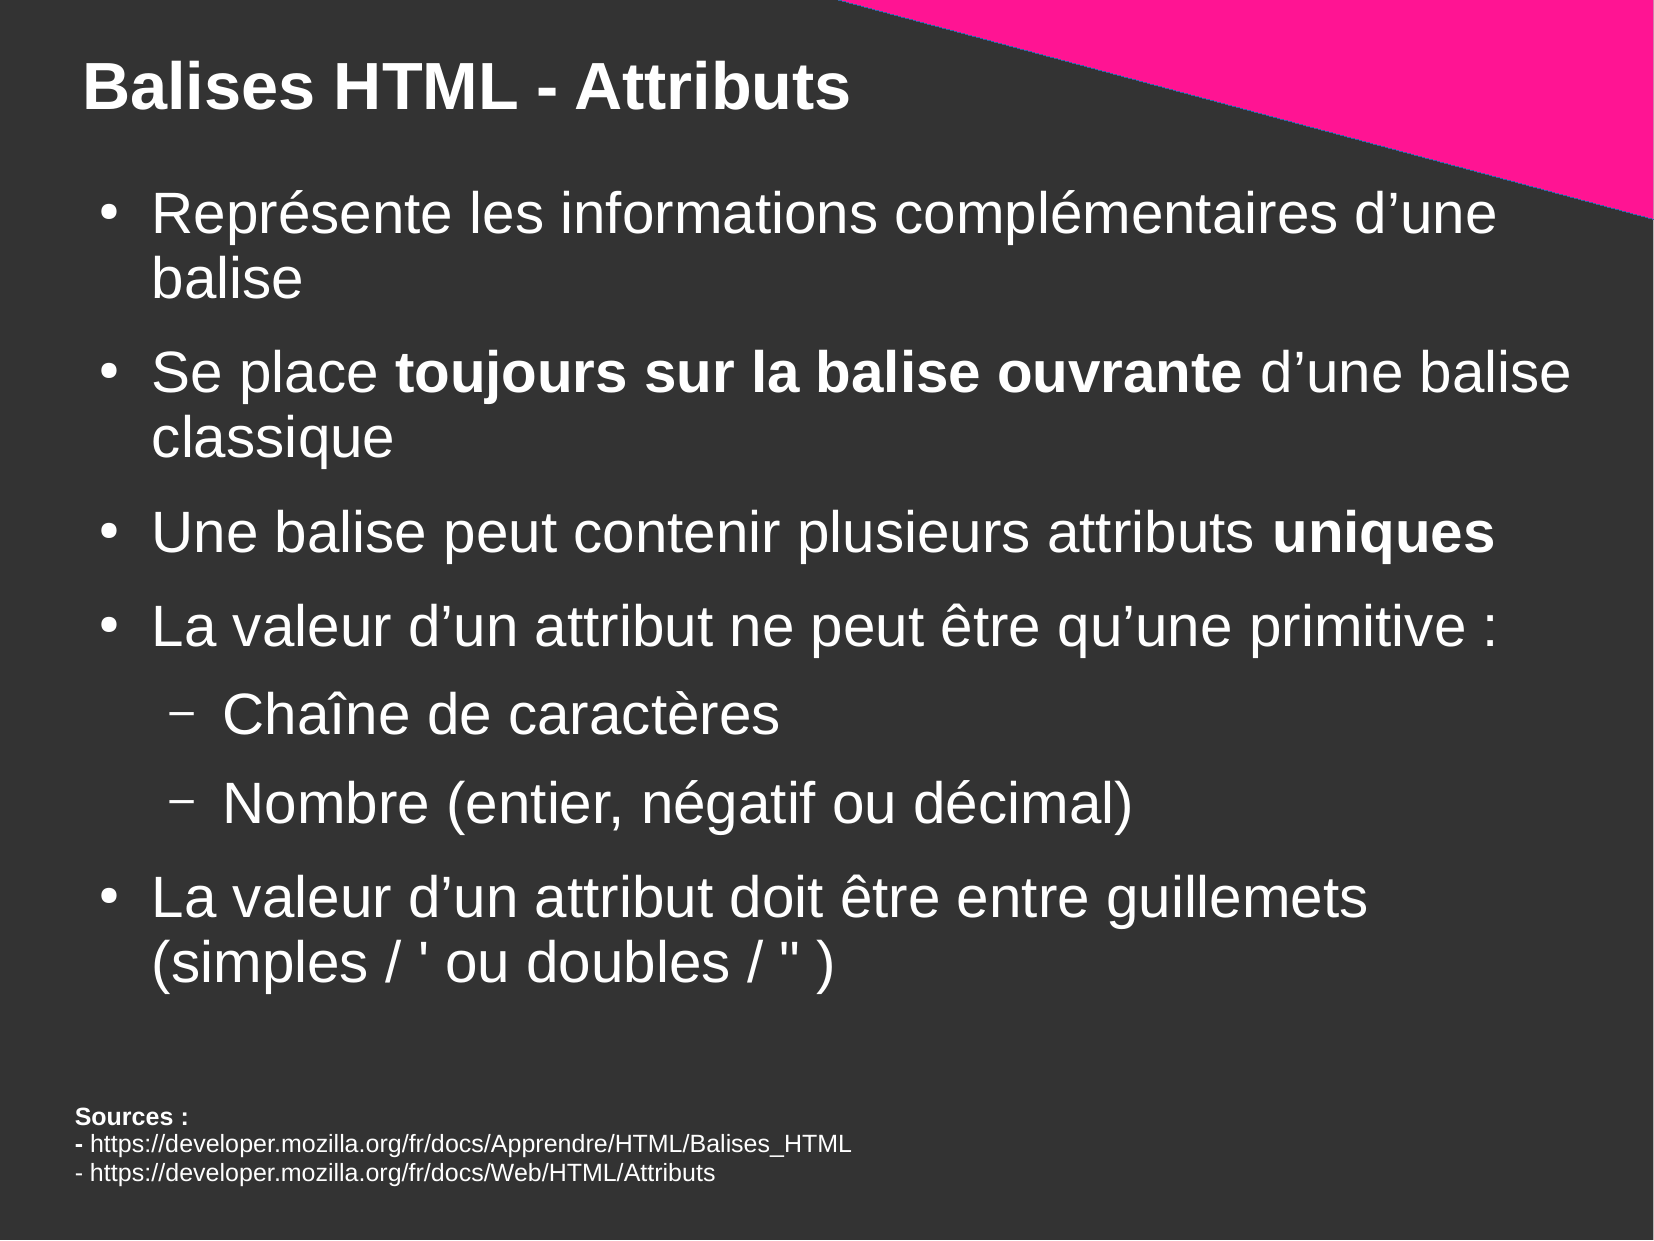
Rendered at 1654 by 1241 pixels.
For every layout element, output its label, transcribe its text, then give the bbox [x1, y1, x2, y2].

text_box [838, 0, 1654, 220]
list Représente les informations complémentaires d’une balise Se place toujours sur la balise ouvrante d’une balise classique Une balise peut contenir plusieurs attributs uniques La valeur d’un attribut ne peut être qu’une primitive : Chaîne de caractères Nombre (entier, négatif ou décimal) La valeur d’un attribut doit être entre guillemets (simples / ' ou doubles / " ) [80, 180, 1605, 1050]
title Balises HTML - Attributs [82, 49, 1571, 152]
text_box Sources : - https://developer.mozilla.org/fr/docs/Apprendre/HTML/Balises_HTML - https://developer.mozilla.org/fr/docs/Web/HTML/Attributs [59, 1094, 1546, 1227]
